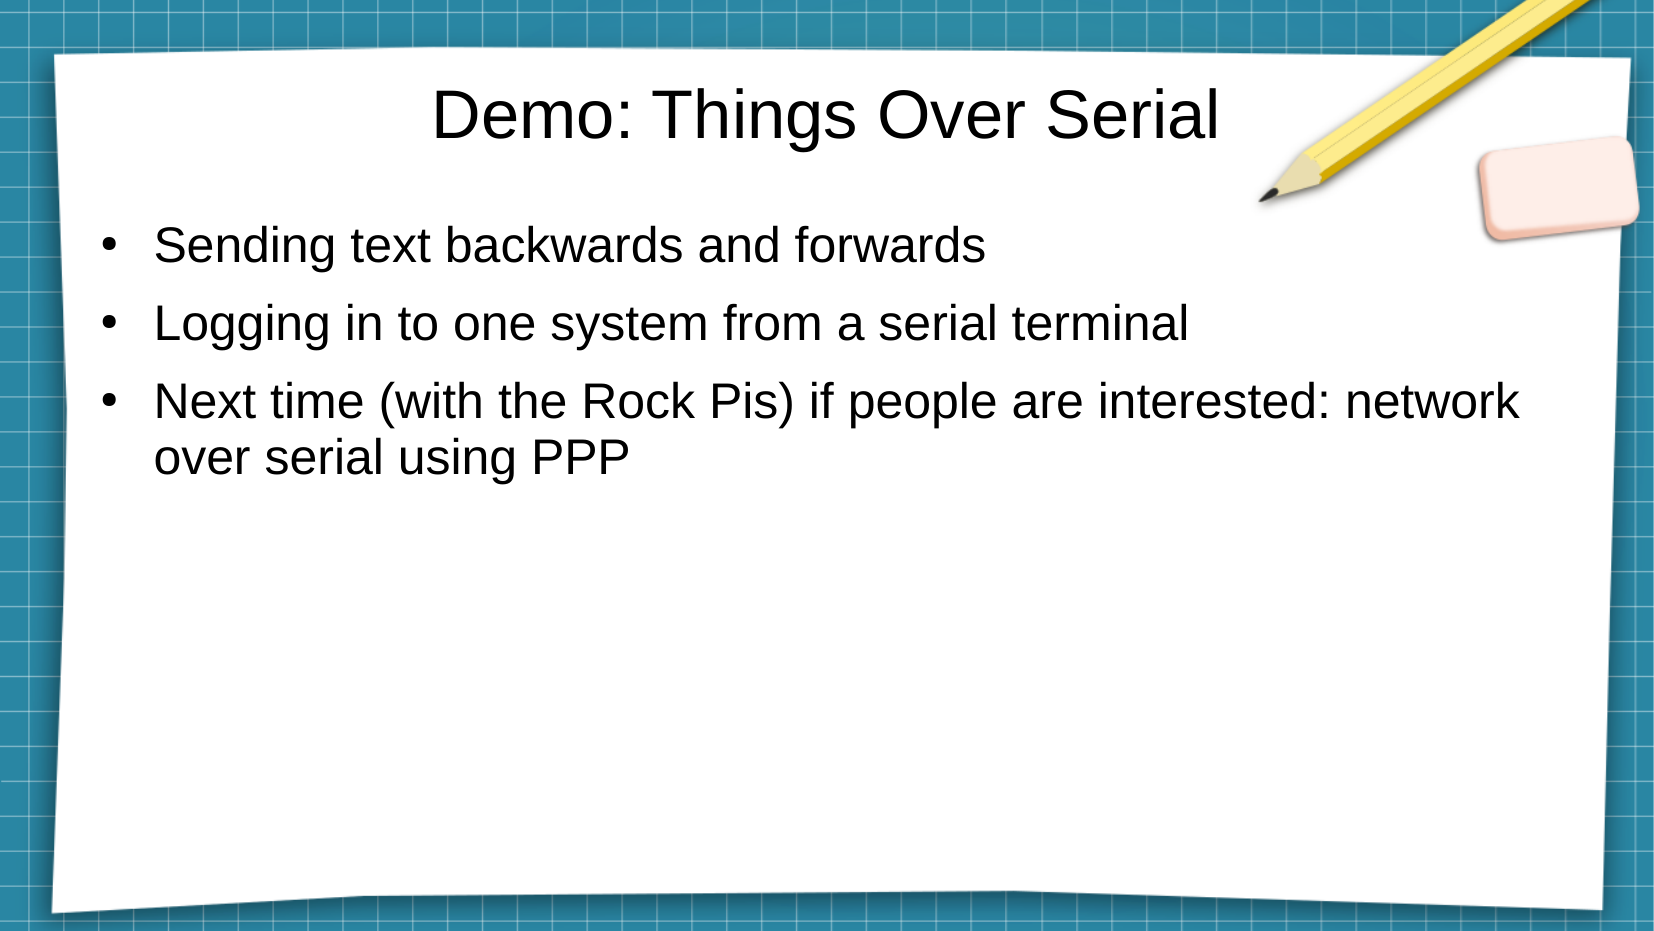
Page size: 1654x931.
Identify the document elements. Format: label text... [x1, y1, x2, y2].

title Demo: Things Over Serial [82, 37, 1571, 193]
picture [0, 0, 1654, 931]
list Sending text backwards and forwards Logging in to one system from a serial terminal Next time (with the Rock Pis) if people are interested: network over serial using PPP [82, 217, 1571, 758]
